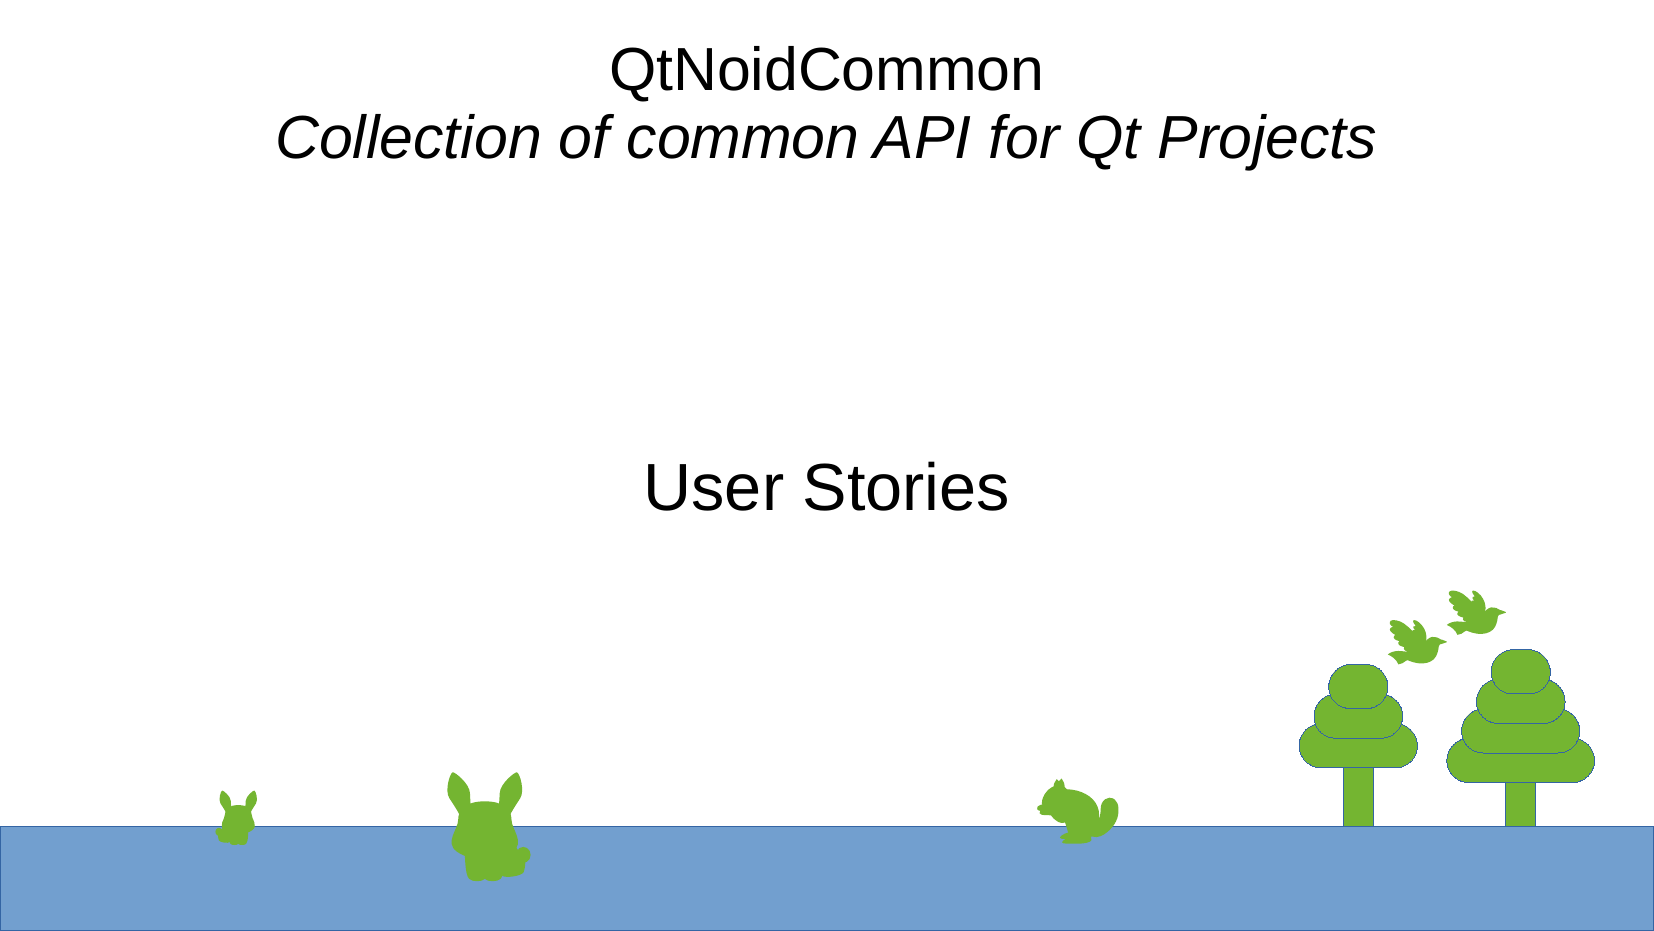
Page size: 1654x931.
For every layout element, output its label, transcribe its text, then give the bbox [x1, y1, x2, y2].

title QtNoidCommon Collection of common API for Qt Projects [88, 29, 1565, 178]
subtitle User Stories [88, 206, 1565, 768]
